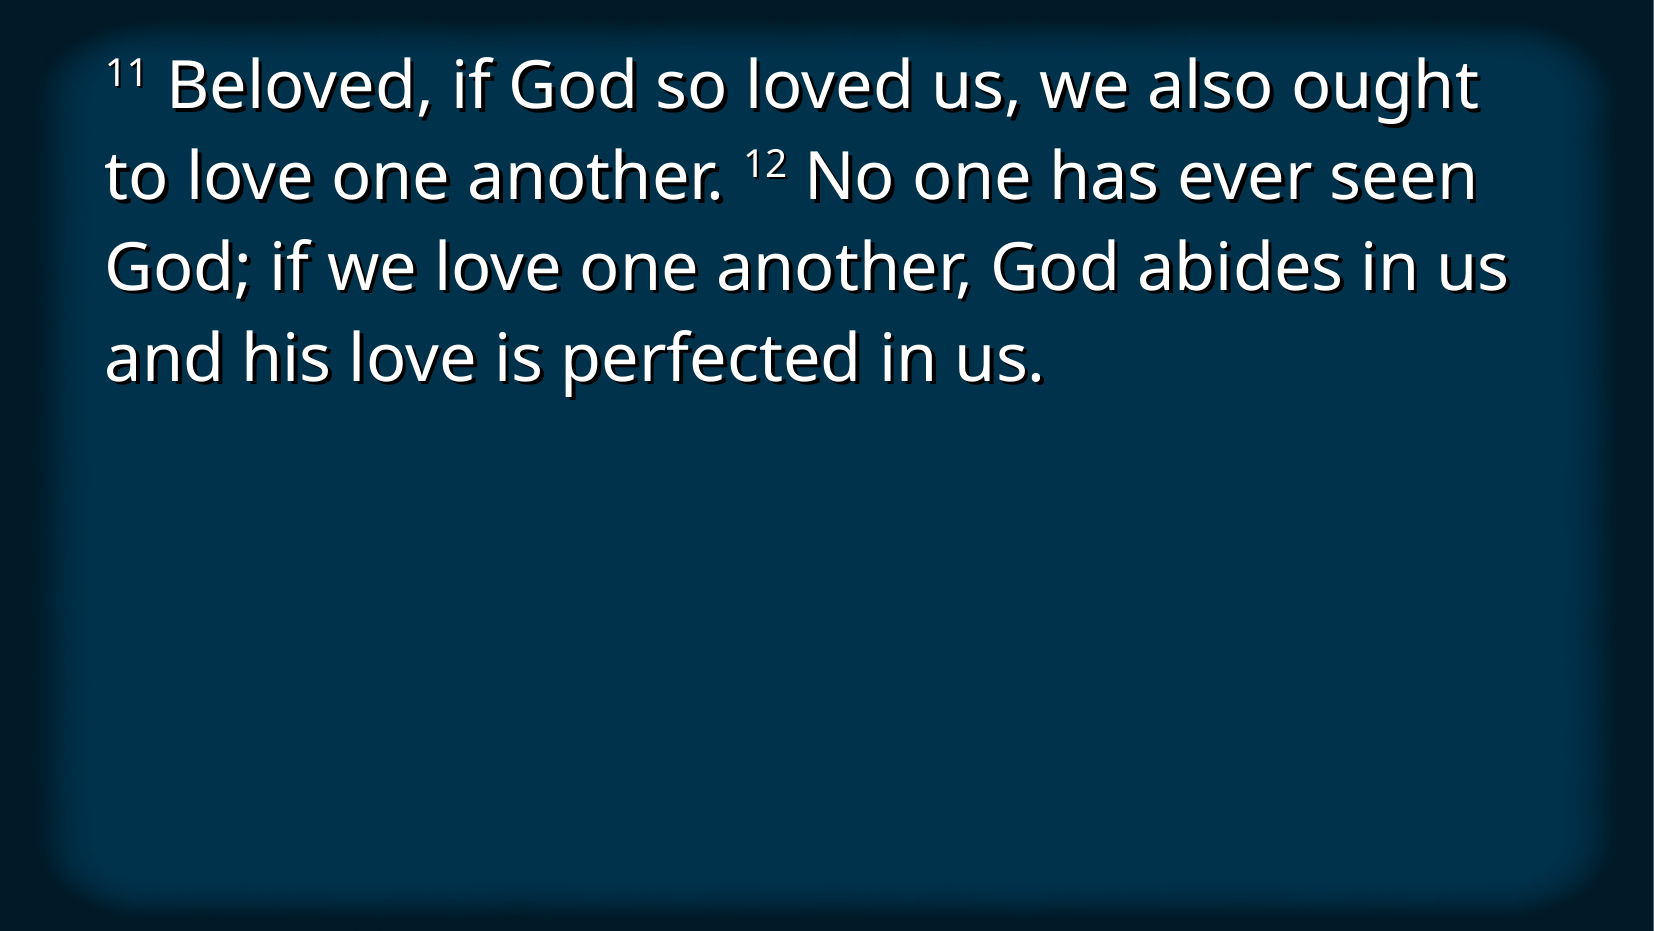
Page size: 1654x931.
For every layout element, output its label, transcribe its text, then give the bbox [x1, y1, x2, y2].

text_box 11 Beloved, if God so loved us, we also ought to love one another. 12 No one has ever seen God; if we love one another, God abides in us and his love is perfected in us. [90, 30, 1561, 400]
picture [0, 0, 1654, 931]
